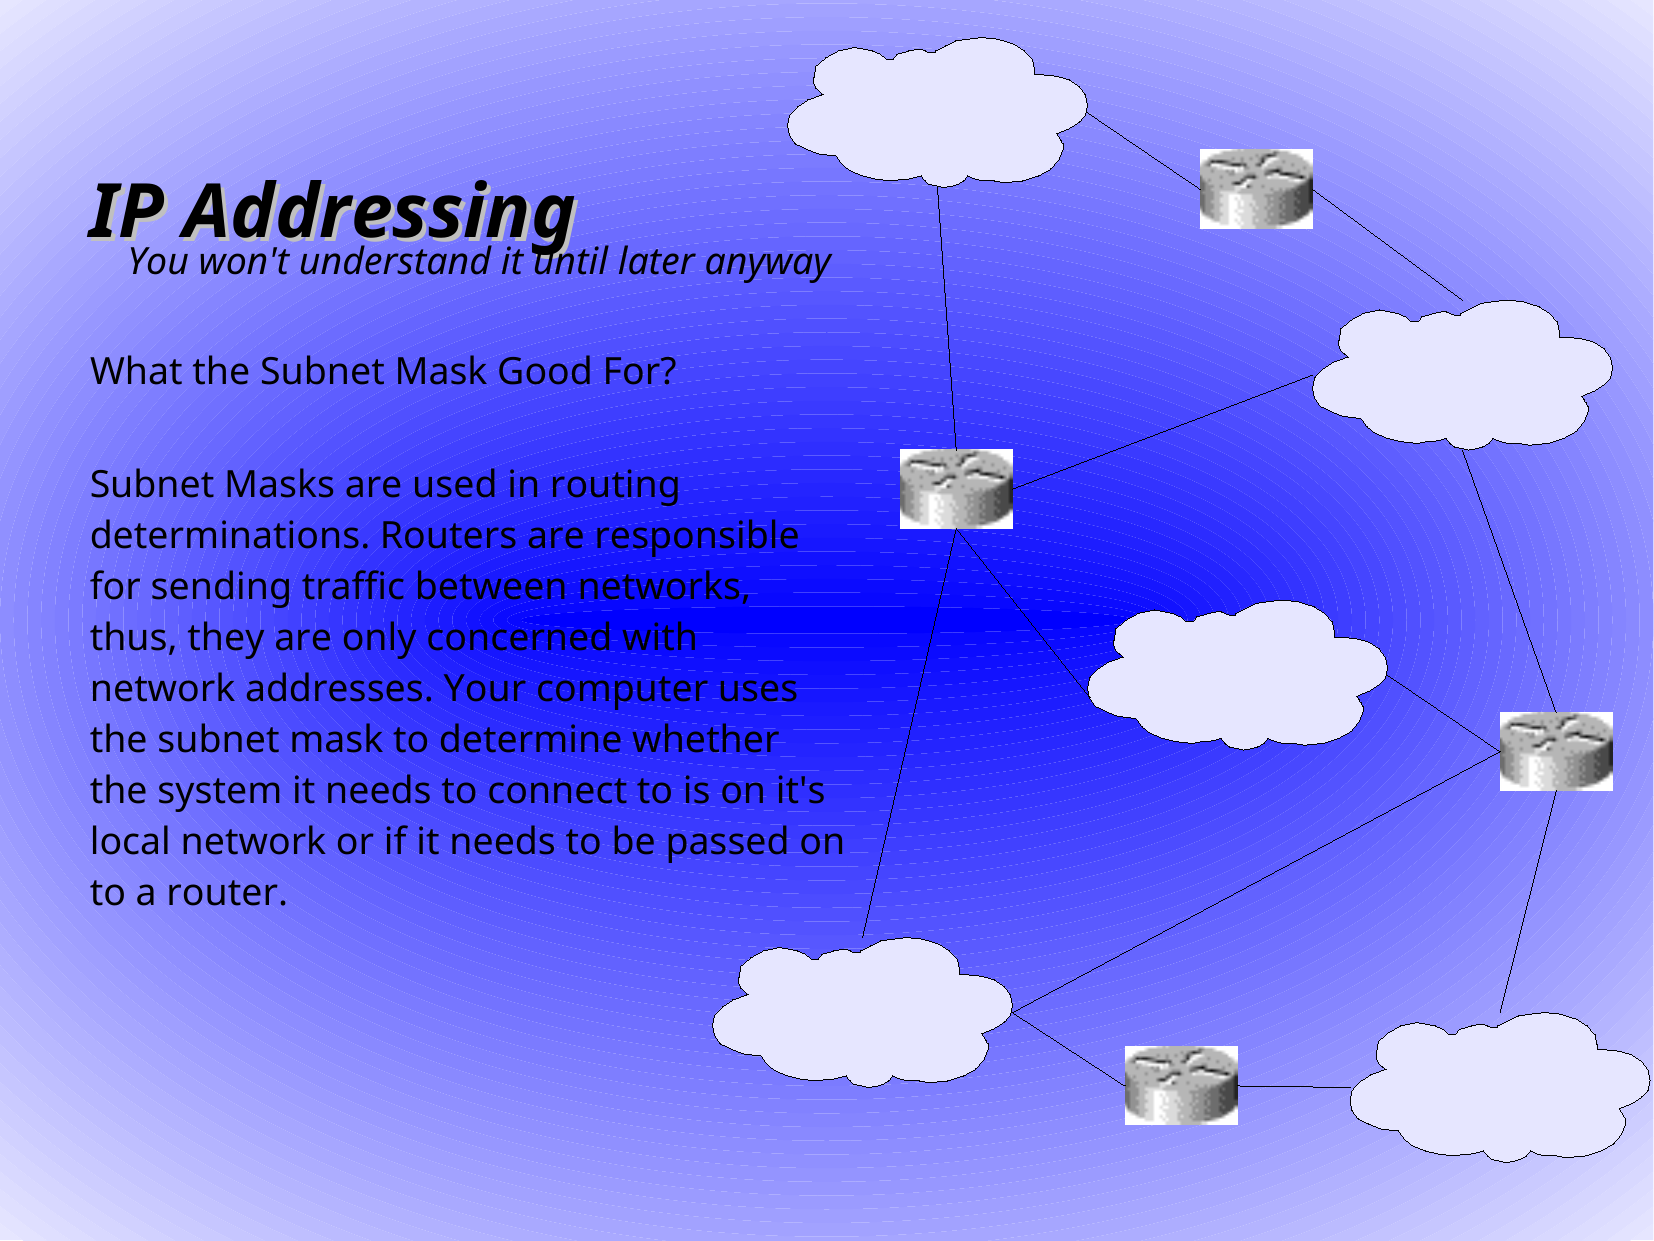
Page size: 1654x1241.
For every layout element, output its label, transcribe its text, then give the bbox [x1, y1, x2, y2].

text_box [1312, 300, 1613, 451]
text_box [712, 937, 1013, 1088]
picture [1125, 1046, 1238, 1126]
text_box Subnet Masks are used in routing determinations. Routers are responsible for sending traffic between networks, thus, they are only concerned with network addresses. Your computer uses the subnet mask to determine whether the system it needs to connect to is on it's local network or if it needs to be passed on to a router. [75, 450, 863, 1051]
text_box [787, 37, 1088, 188]
text_box IP Addressing [75, 150, 1051, 262]
picture [900, 449, 1013, 529]
text_box [1087, 600, 1388, 751]
text_box What the Subnet Mask Good For? [75, 337, 713, 413]
text_box You won't understand it until later anyway [112, 226, 1126, 301]
picture [1200, 149, 1313, 229]
picture [1500, 712, 1613, 791]
text_box [1350, 1012, 1651, 1163]
